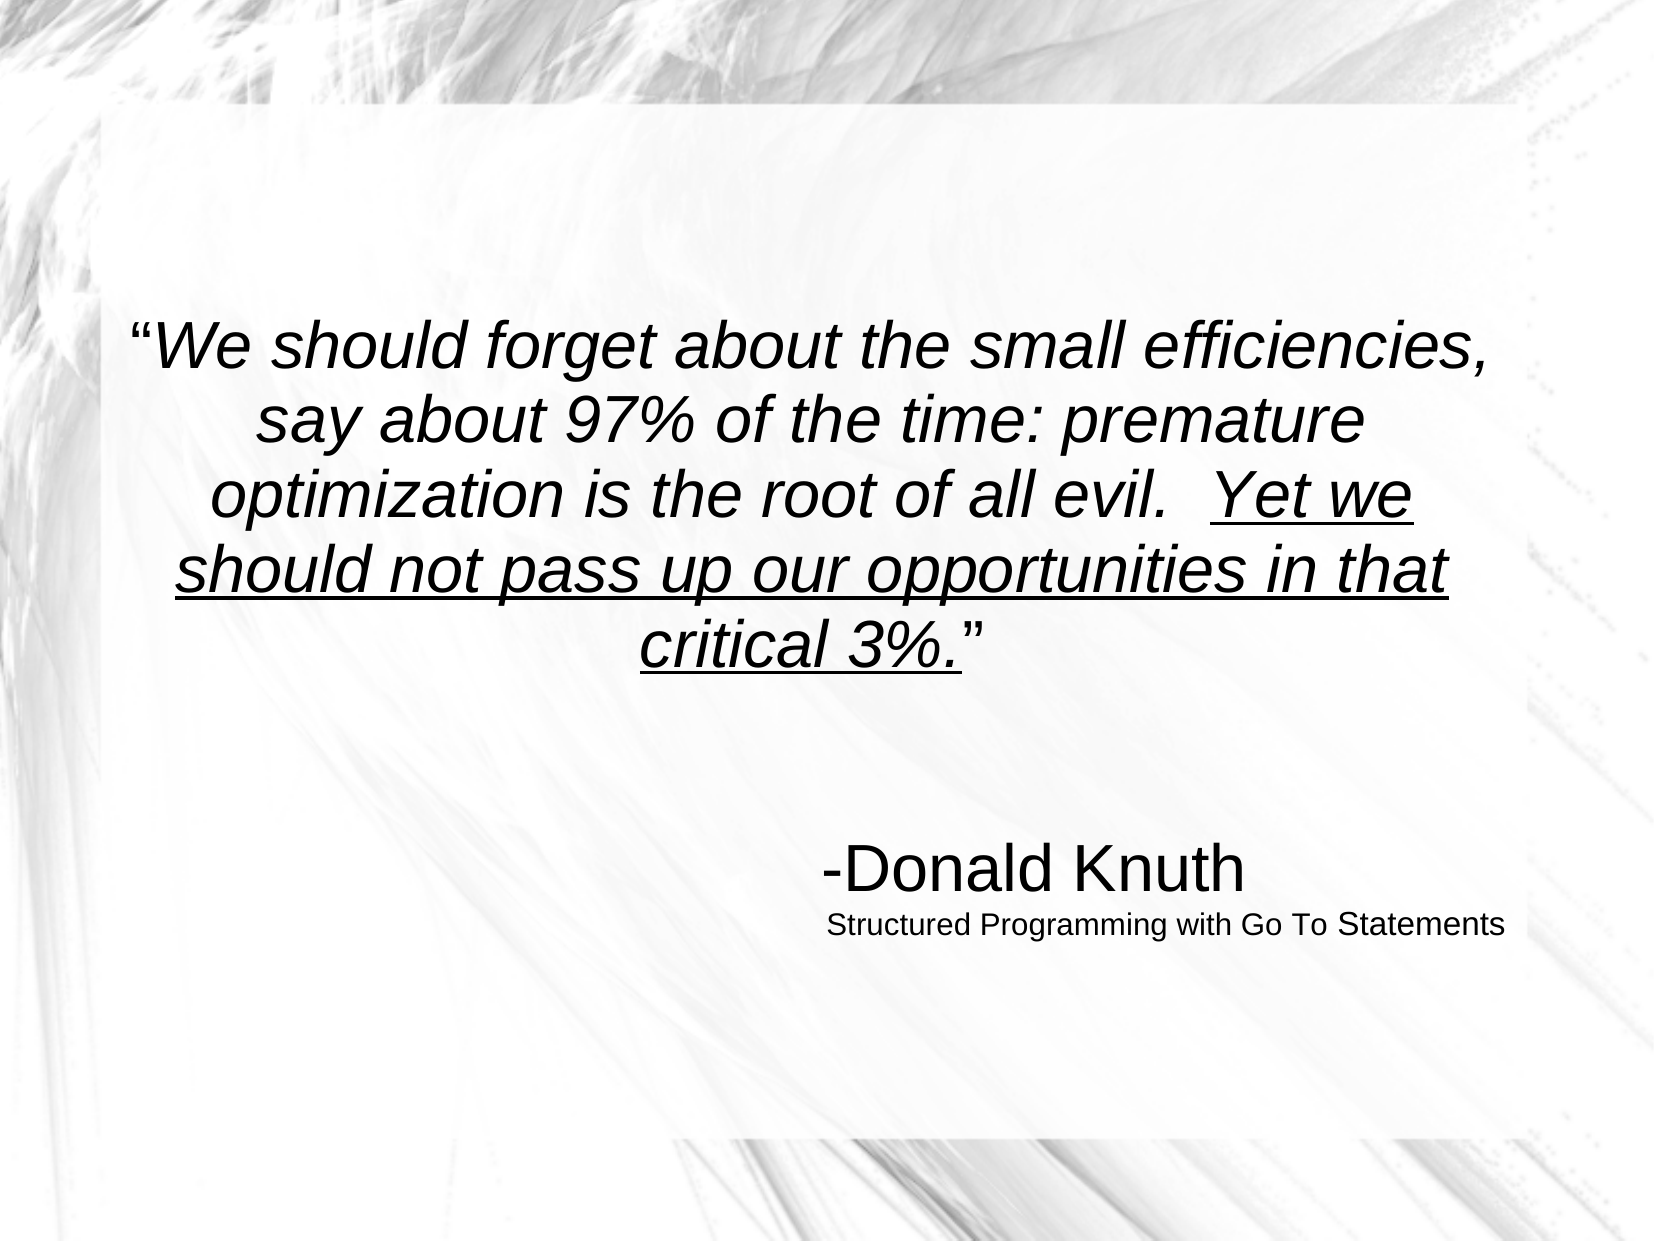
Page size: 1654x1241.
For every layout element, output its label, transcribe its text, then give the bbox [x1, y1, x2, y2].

subtitle “We should forget about the small efficiencies, say about 97% of the time: premature optimization is the root of all evil. Yet we should not pass up our opportunities in that critical 3%.” -Donald Knuth Structured Programming with Go To Statements [118, 112, 1506, 1139]
picture [0, 0, 1654, 1241]
